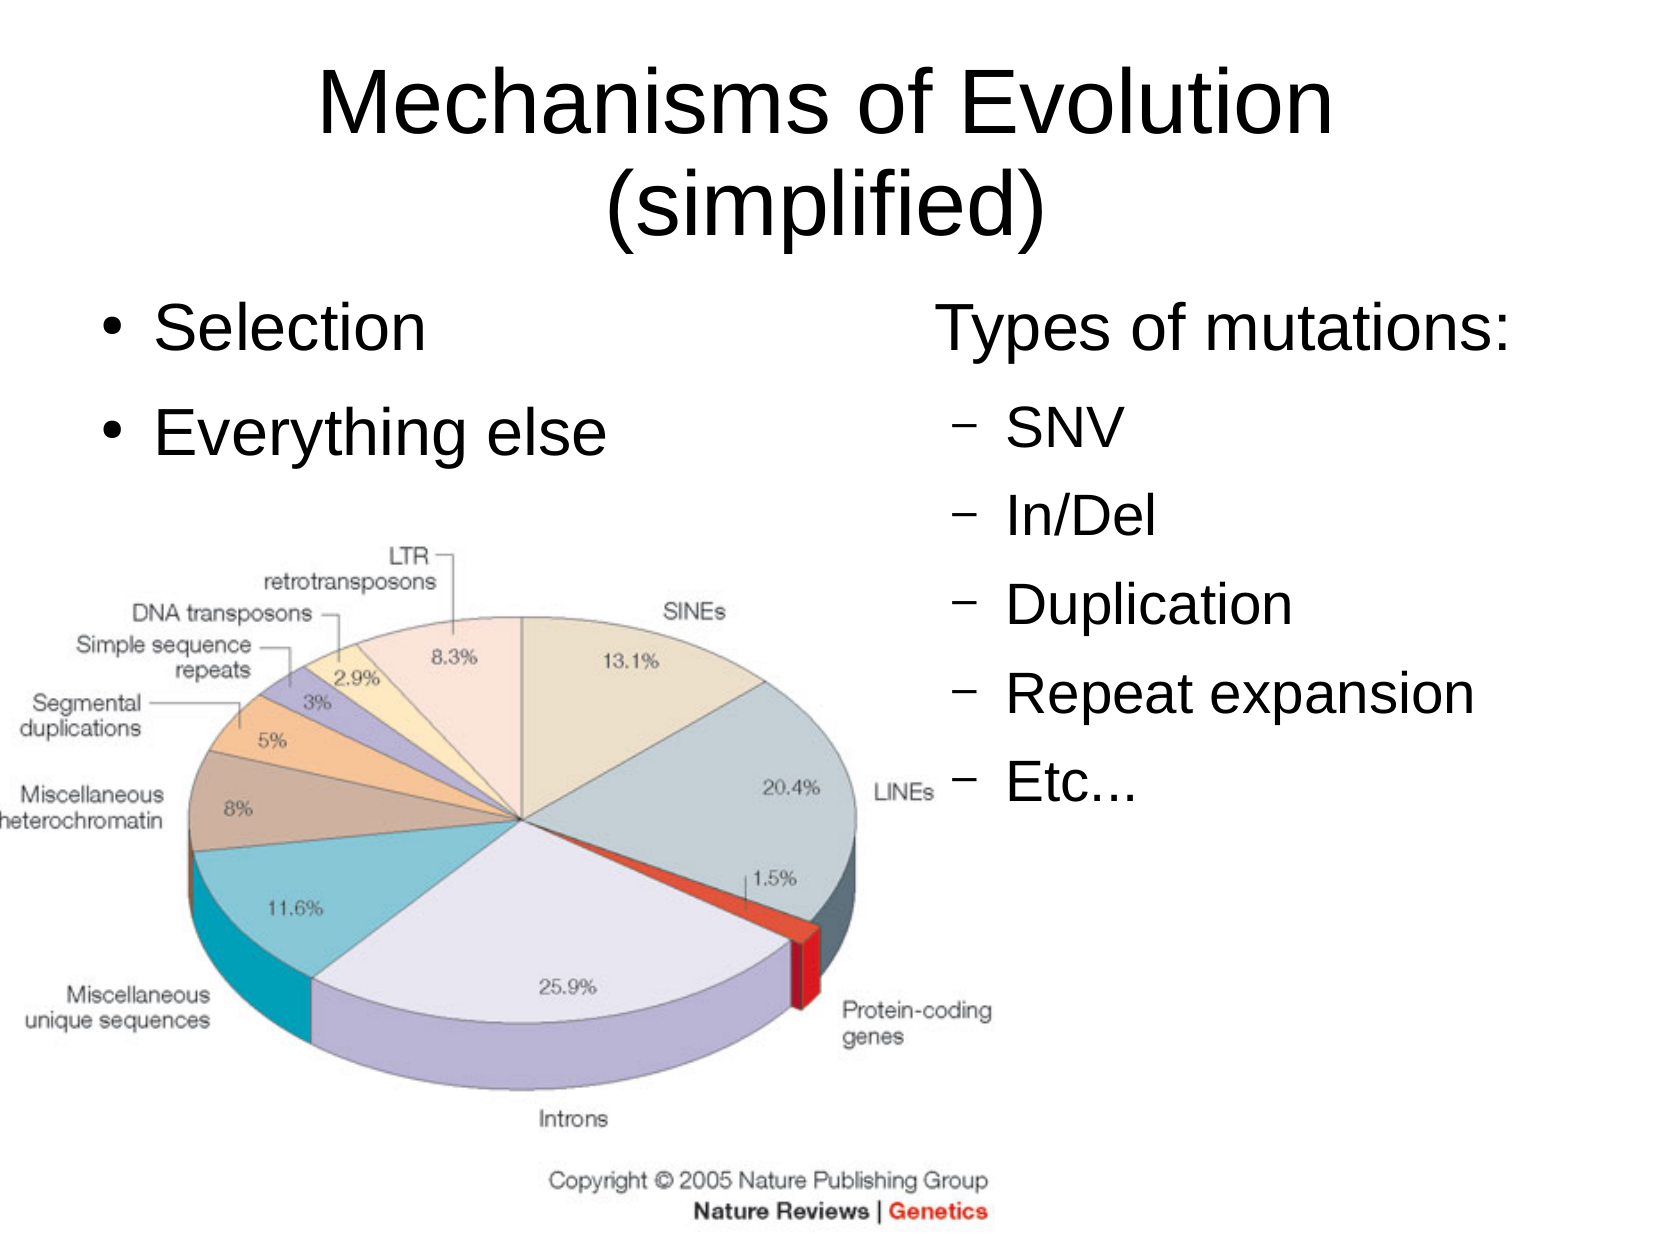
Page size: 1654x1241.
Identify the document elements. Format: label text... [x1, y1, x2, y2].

title Mechanisms of Evolution (simplified) [82, 49, 1571, 257]
list Selection Everything else [82, 290, 809, 1010]
list Types of mutations: SNV In/Del Duplication Repeat expansion Etc... [863, 290, 1591, 1010]
picture [0, 525, 1001, 1238]
